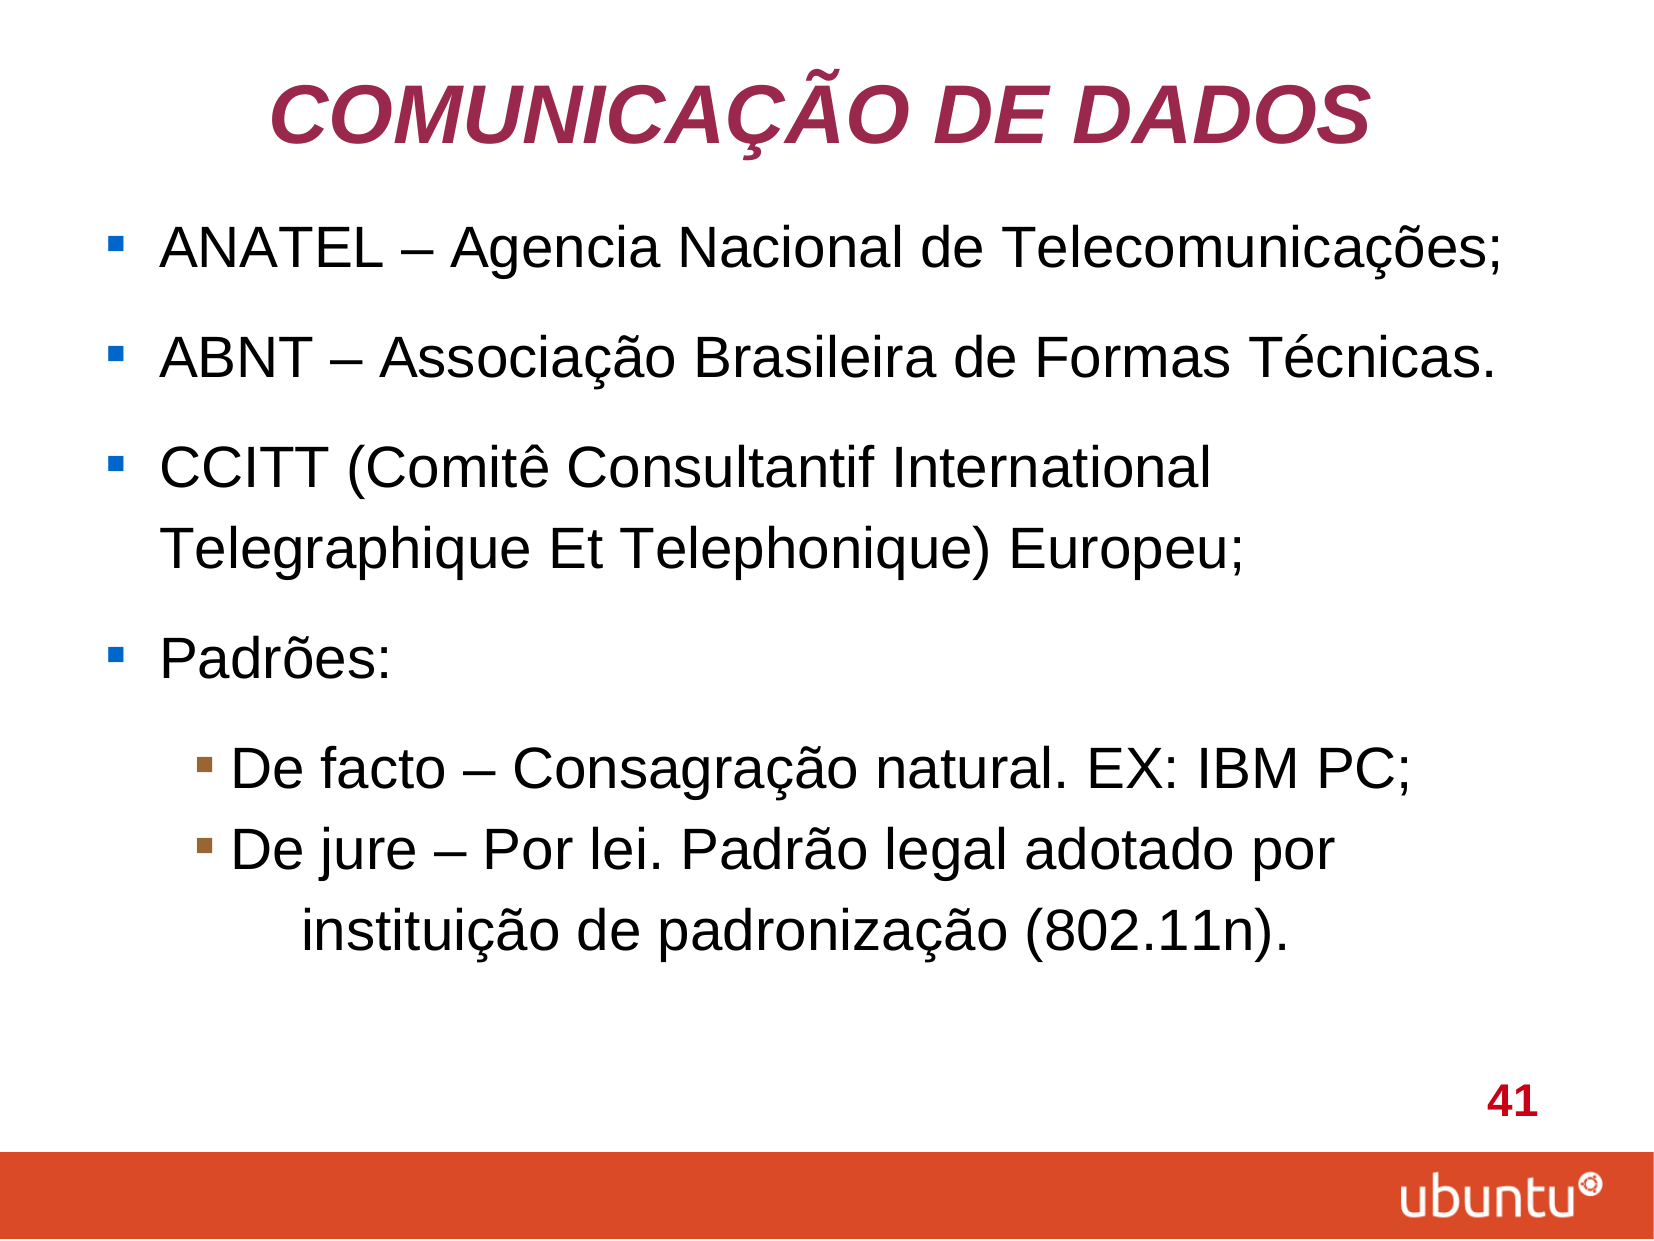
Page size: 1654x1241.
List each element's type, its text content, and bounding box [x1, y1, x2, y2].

picture [0, 1152, 1654, 1239]
list ANATEL – Agencia Nacional de Telecomunicações; ABNT – Associação Brasileira de Formas Técnicas. CCITT (Comitê Consultantif International Telegraphique Et Telephonique) Europeu; Padrões: De facto – Consagração natural. EX: IBM PC; De jure – Por lei. Padrão legal adotado por instituição de padronização (802.11n). [88, 204, 1577, 1158]
title COMUNICAÇÃO DE DADOS [76, 7, 1565, 200]
text_box <number> [1473, 1063, 1654, 1134]
